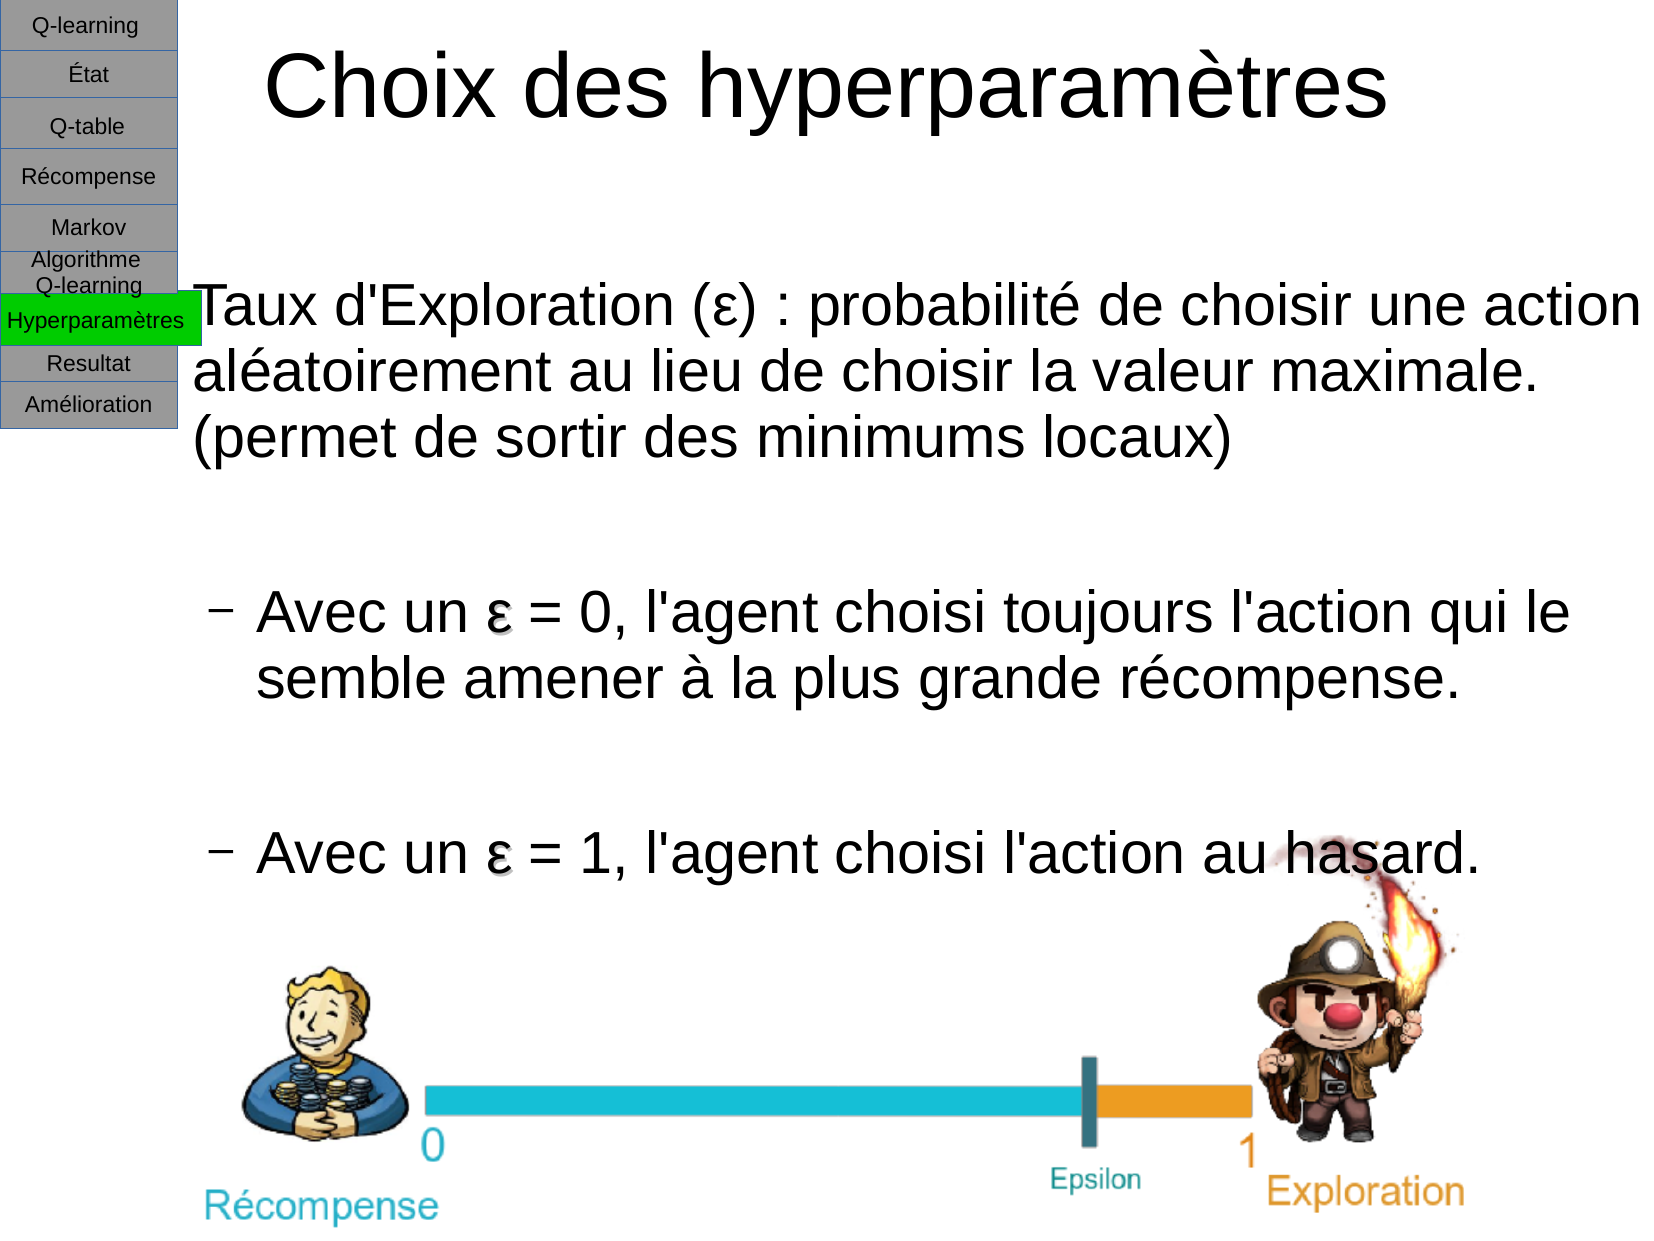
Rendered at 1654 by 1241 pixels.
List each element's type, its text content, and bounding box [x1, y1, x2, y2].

text_box État [0, 50, 178, 97]
text_box [0, 97, 178, 149]
title Choix des hyperparamètres [178, 17, 1571, 154]
text_box Récompense [0, 149, 178, 204]
text_box [0, 342, 202, 346]
text_box [0, 290, 202, 300]
picture [187, 897, 1499, 1241]
list Taux d'Exploration (ε) : probabilité de choisir une action aléatoirement au lieu de choisir la valeur maximale. (permet de sortir des minimums locaux) Avec un ε = 0, l'agent choisi toujours l'action qui le semble amener à la plus grande récompense. Avec un ε = 1, l'agent choisi l'action au hasard. [129, 271, 1654, 897]
text_box Q-table [34, 106, 140, 148]
text_box Q-learning [0, 0, 178, 50]
text_box Markov [0, 204, 178, 251]
text_box Amélioration [0, 381, 178, 429]
text_box Algorithme Q-learning [0, 251, 178, 294]
text_box Hyperparamètres [0, 300, 202, 342]
text_box Resultat [0, 345, 178, 381]
